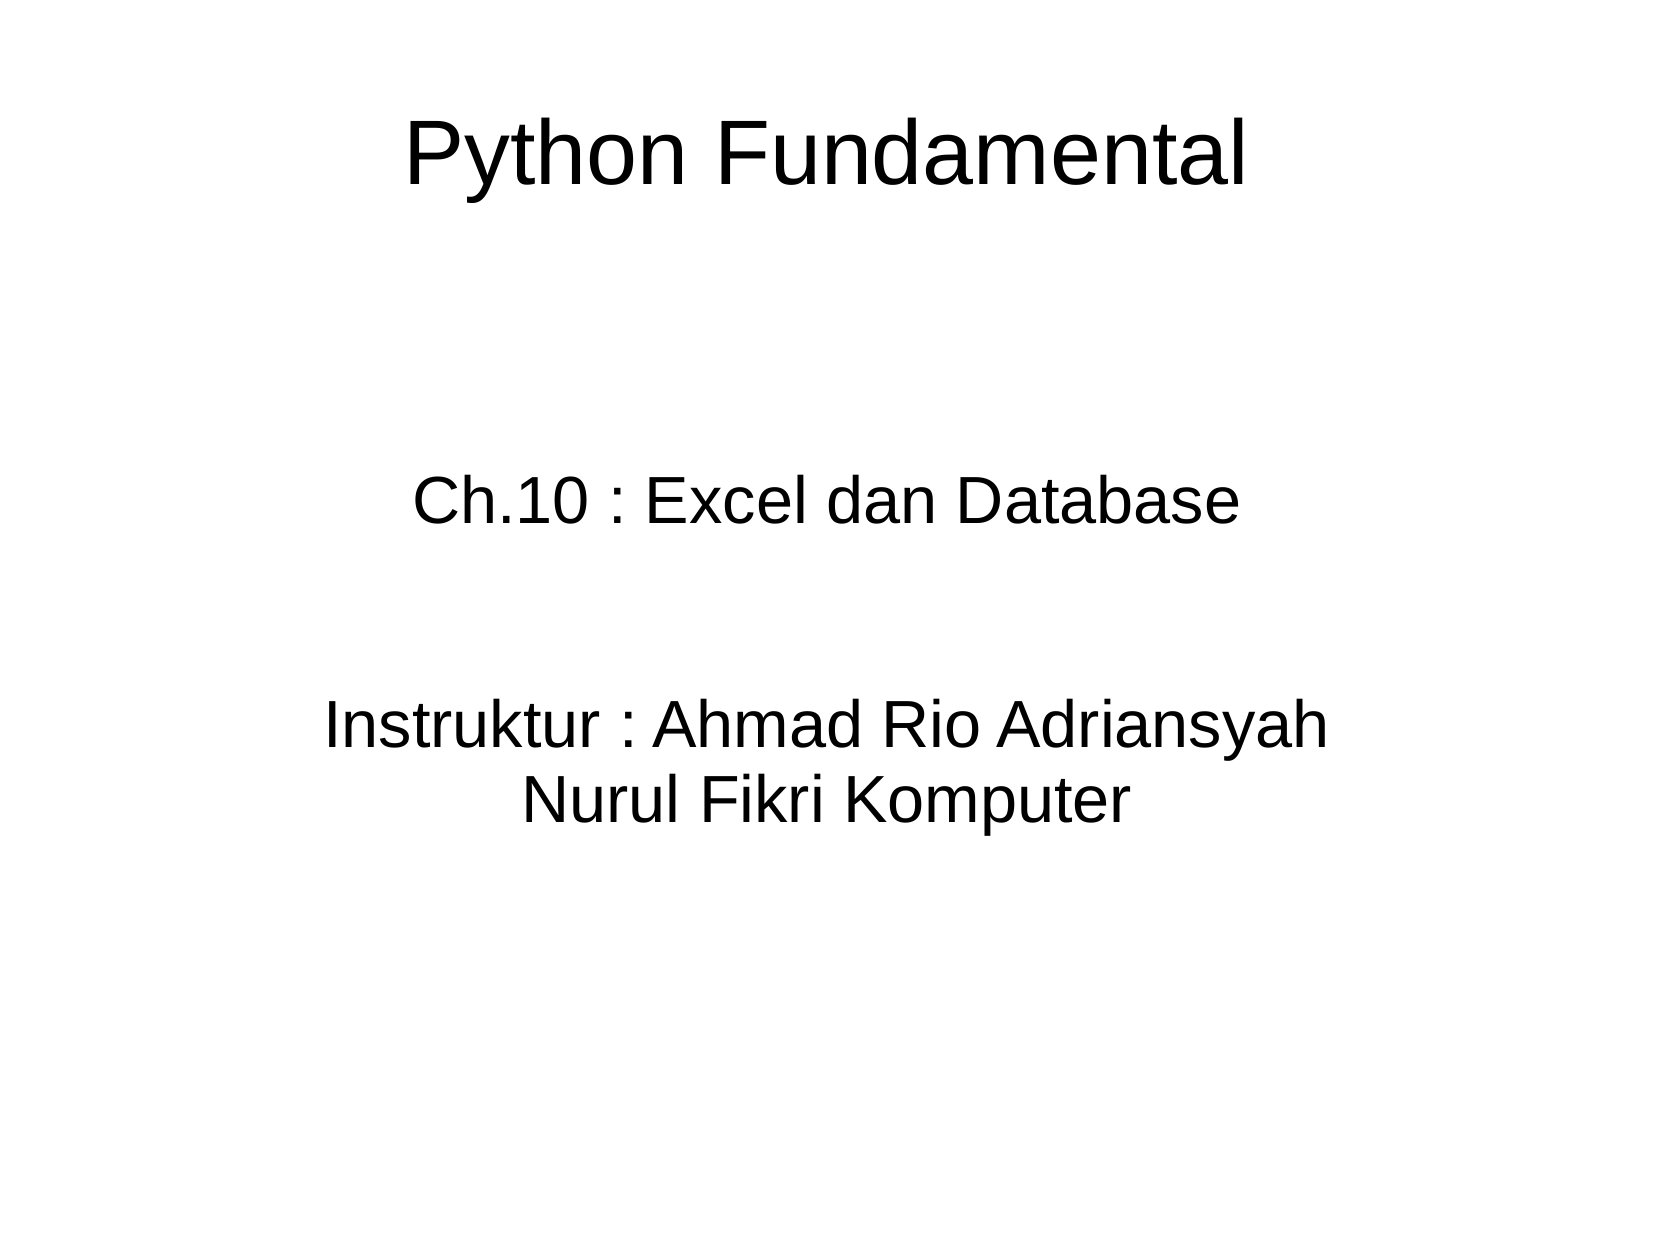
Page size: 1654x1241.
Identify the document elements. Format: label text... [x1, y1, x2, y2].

title Python Fundamental [82, 49, 1571, 257]
text_box Ch.10 : Excel dan Database Instruktur : Ahmad Rio Adriansyah Nurul Fikri Komputer [82, 290, 1571, 1010]
